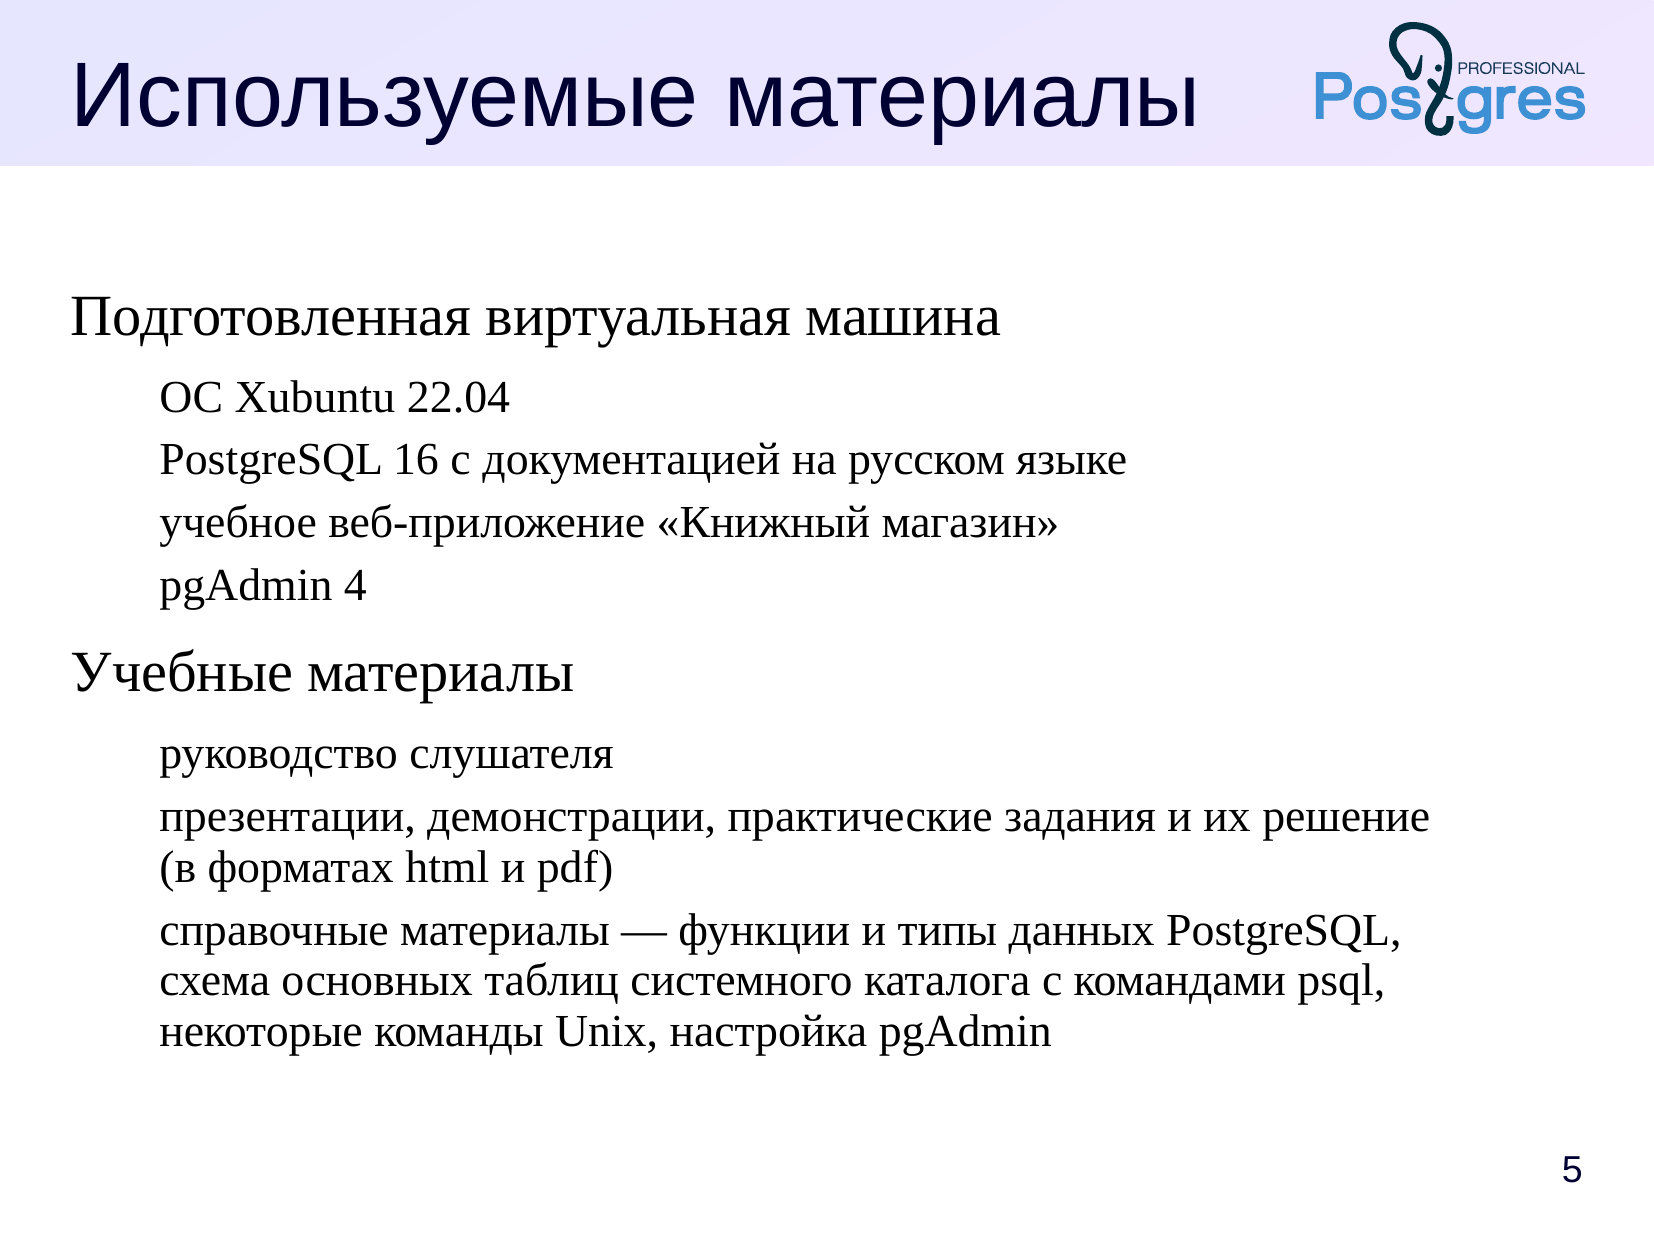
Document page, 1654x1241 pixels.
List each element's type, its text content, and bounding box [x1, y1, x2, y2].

title Используемые материалы [70, 43, 1241, 147]
list Подготовленная виртуальная машина ОС Xubuntu 22.04 PostgreSQL 16 с документацией на русском языке учебное веб-приложение «Книжный магазин» pgAdmin 4 Учебные материалы руководство слушателя презентации, демонстрации, практические задания и их решение (в форматах html и pdf) справочные материалы — функции и типы данных PostgreSQL, схема основных таблиц системного каталога с командами psql, некоторые команды Unix, настройка pgAdmin [70, 283, 1583, 1134]
